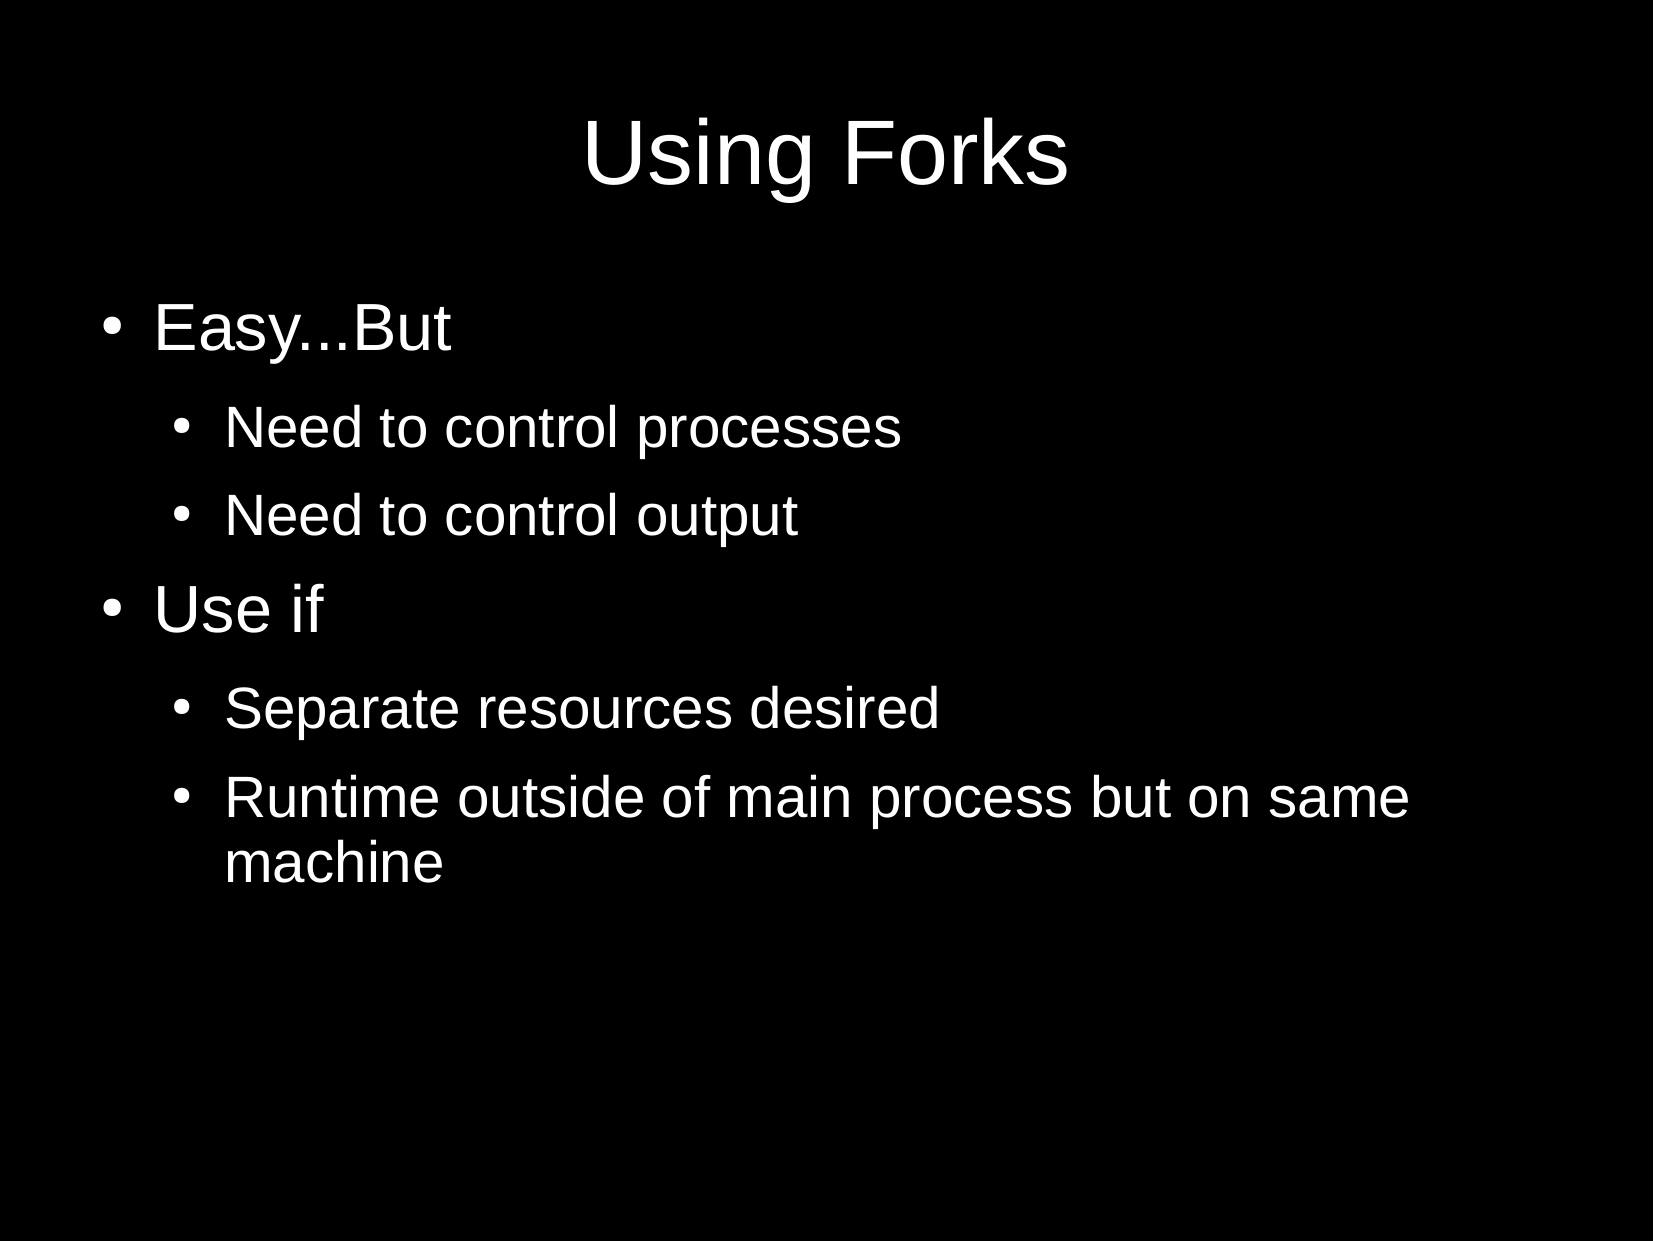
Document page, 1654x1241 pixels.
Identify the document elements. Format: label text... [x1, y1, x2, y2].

list Easy...But Need to control processes Need to control output Use if Separate resources desired Runtime outside of main process but on same machine [82, 290, 1571, 1109]
title Using Forks [82, 49, 1571, 257]
